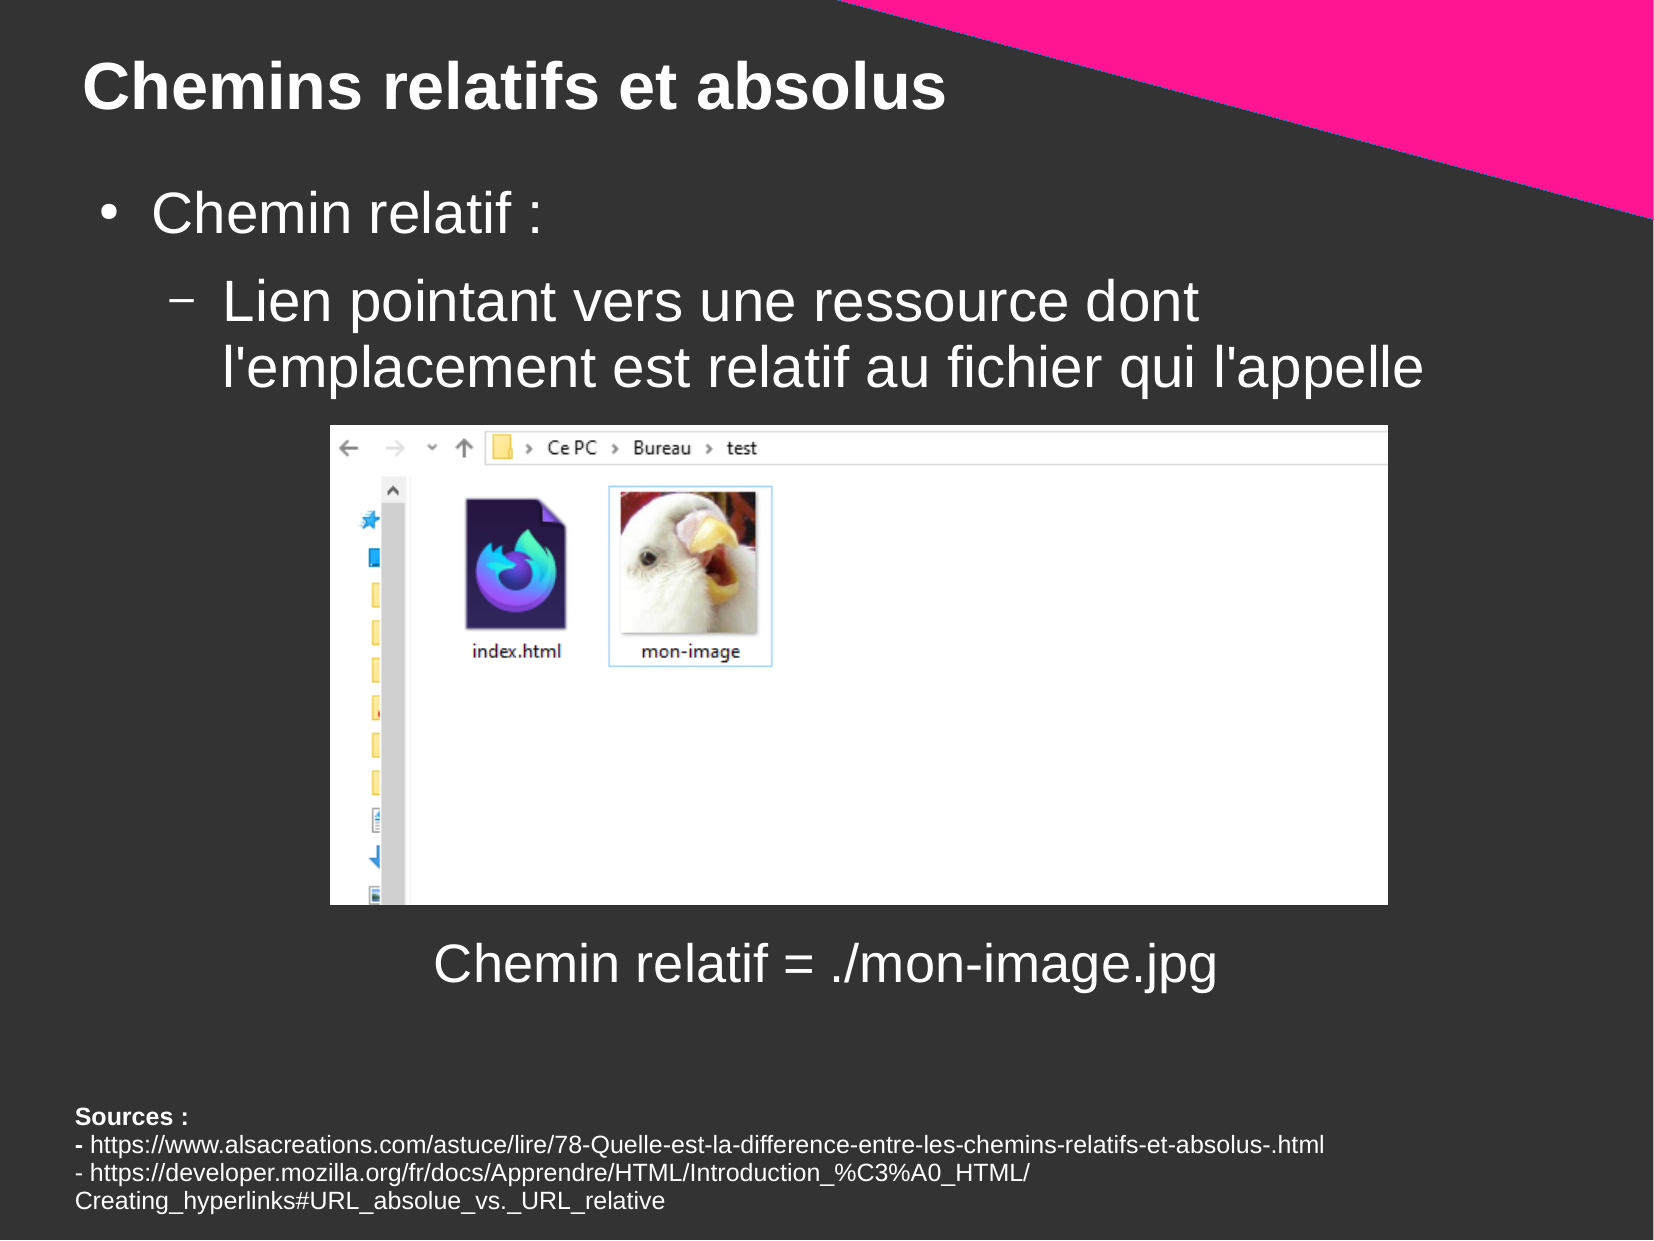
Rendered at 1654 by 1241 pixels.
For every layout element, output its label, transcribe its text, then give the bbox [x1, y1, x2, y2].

text_box Sources : - https://www.alsacreations.com/astuce/lire/78-Quelle-est-la-difference-entre-les-chemins-relatifs-et-absolus-.html - https://developer.mozilla.org/fr/docs/Apprendre/HTML/Introduction_%C3%A0_HTML/Creating_hyperlinks#URL_absolue_vs._URL_relative [60, 1095, 1546, 1241]
list Chemin relatif : Lien pointant vers une ressource dont l'emplacement est relatif au fichier qui l'appelle [80, 180, 1546, 402]
picture [330, 425, 1388, 905]
title Chemins relatifs et absolus [82, 49, 1571, 162]
title Chemin relatif = ./mon-image.jpg [358, 933, 1296, 1016]
text_box [837, 0, 1654, 220]
